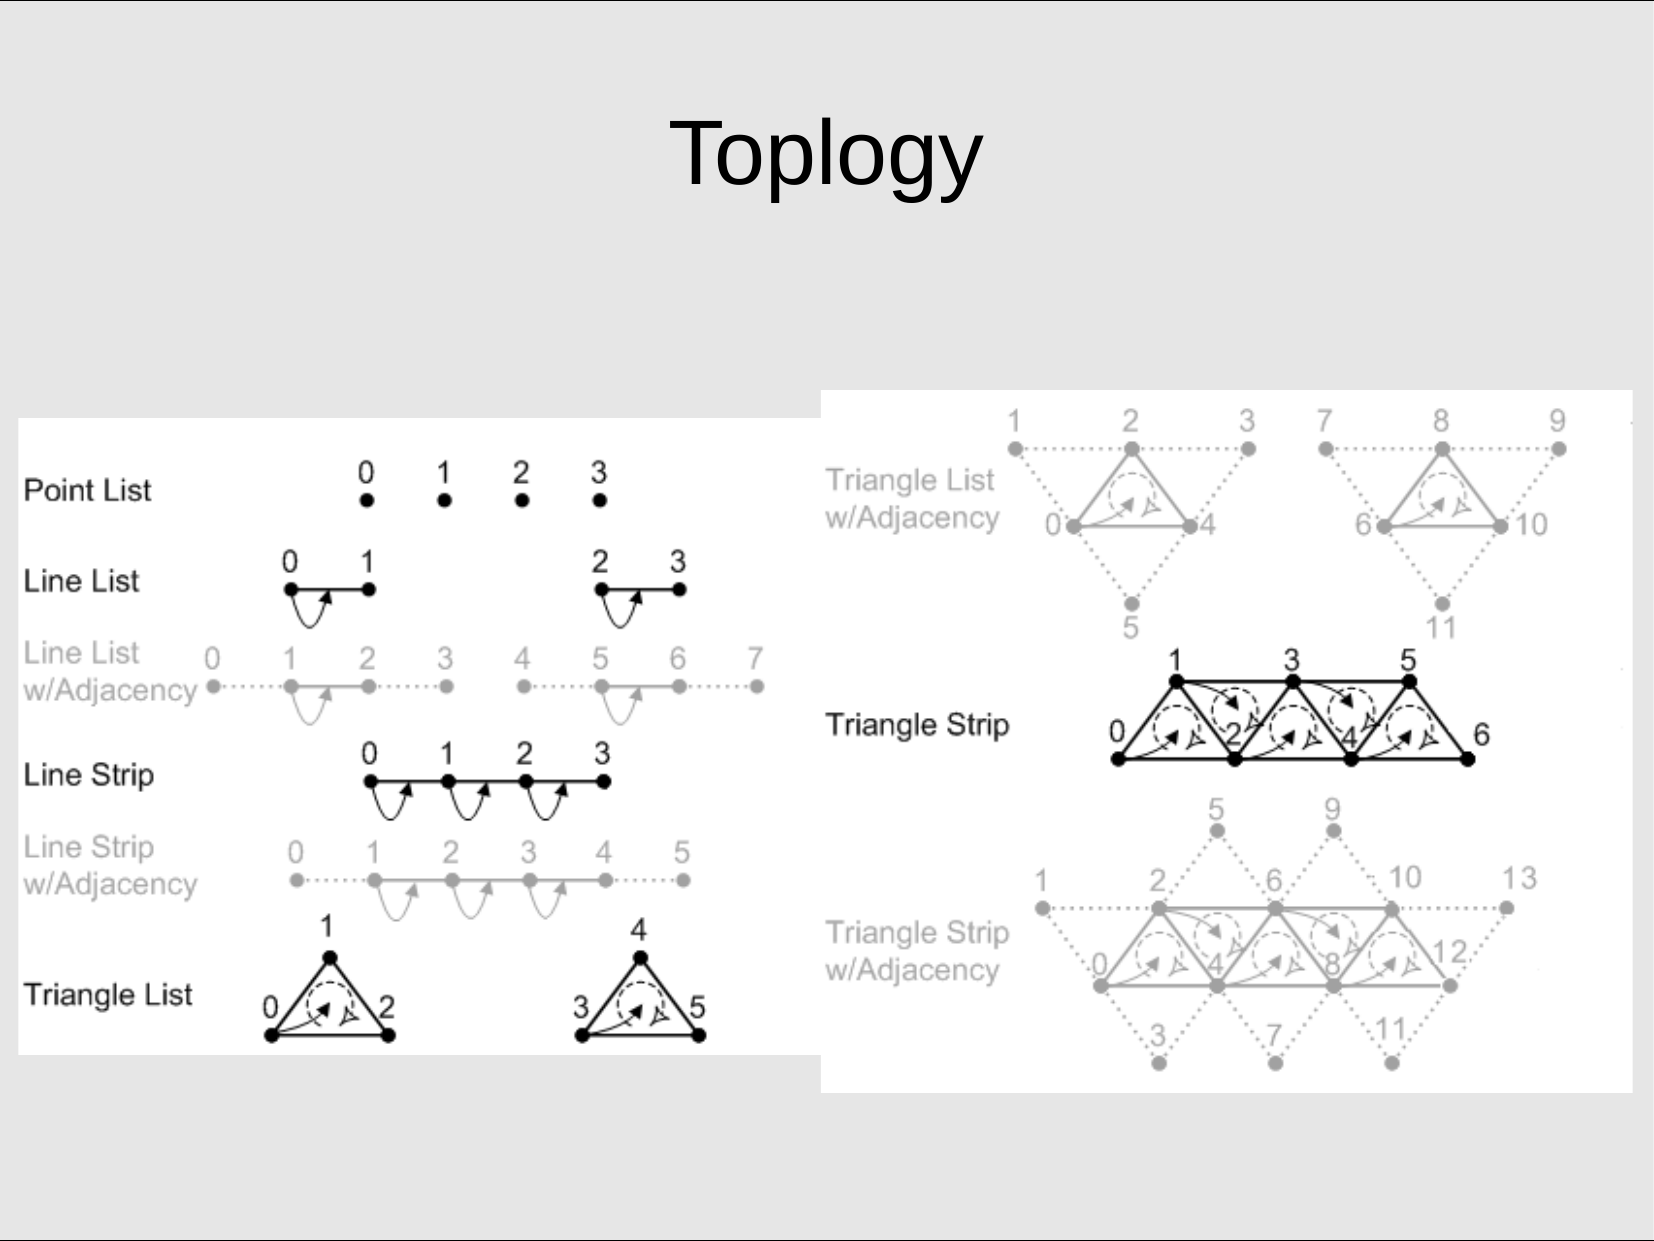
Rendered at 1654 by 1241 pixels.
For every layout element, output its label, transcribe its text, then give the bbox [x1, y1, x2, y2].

picture [18, 390, 1633, 1093]
title Toplogy [82, 49, 1571, 257]
